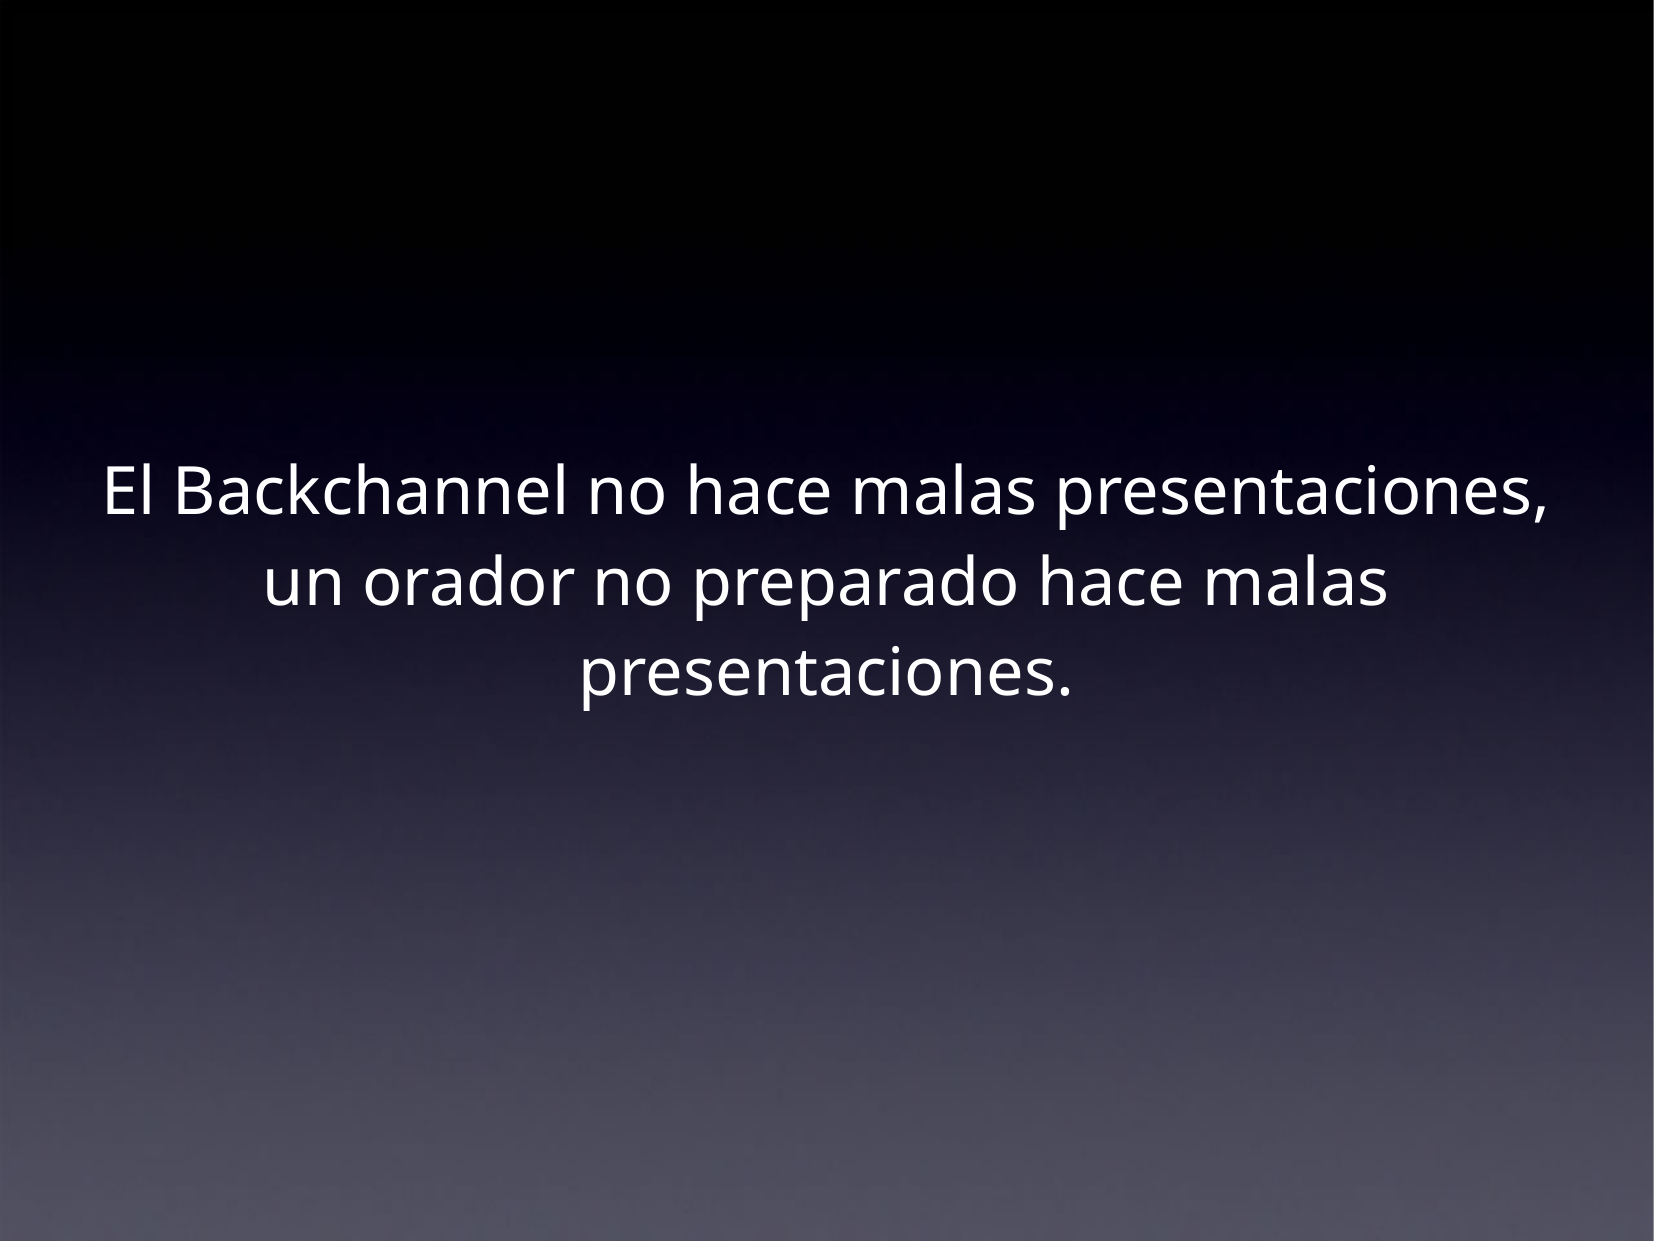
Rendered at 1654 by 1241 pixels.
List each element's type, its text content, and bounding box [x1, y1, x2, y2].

picture [0, 0, 1654, 1241]
subtitle El Backchannel no hace malas presentaciones, un orador no preparado hace malas presentaciones. [82, 49, 1571, 1109]
